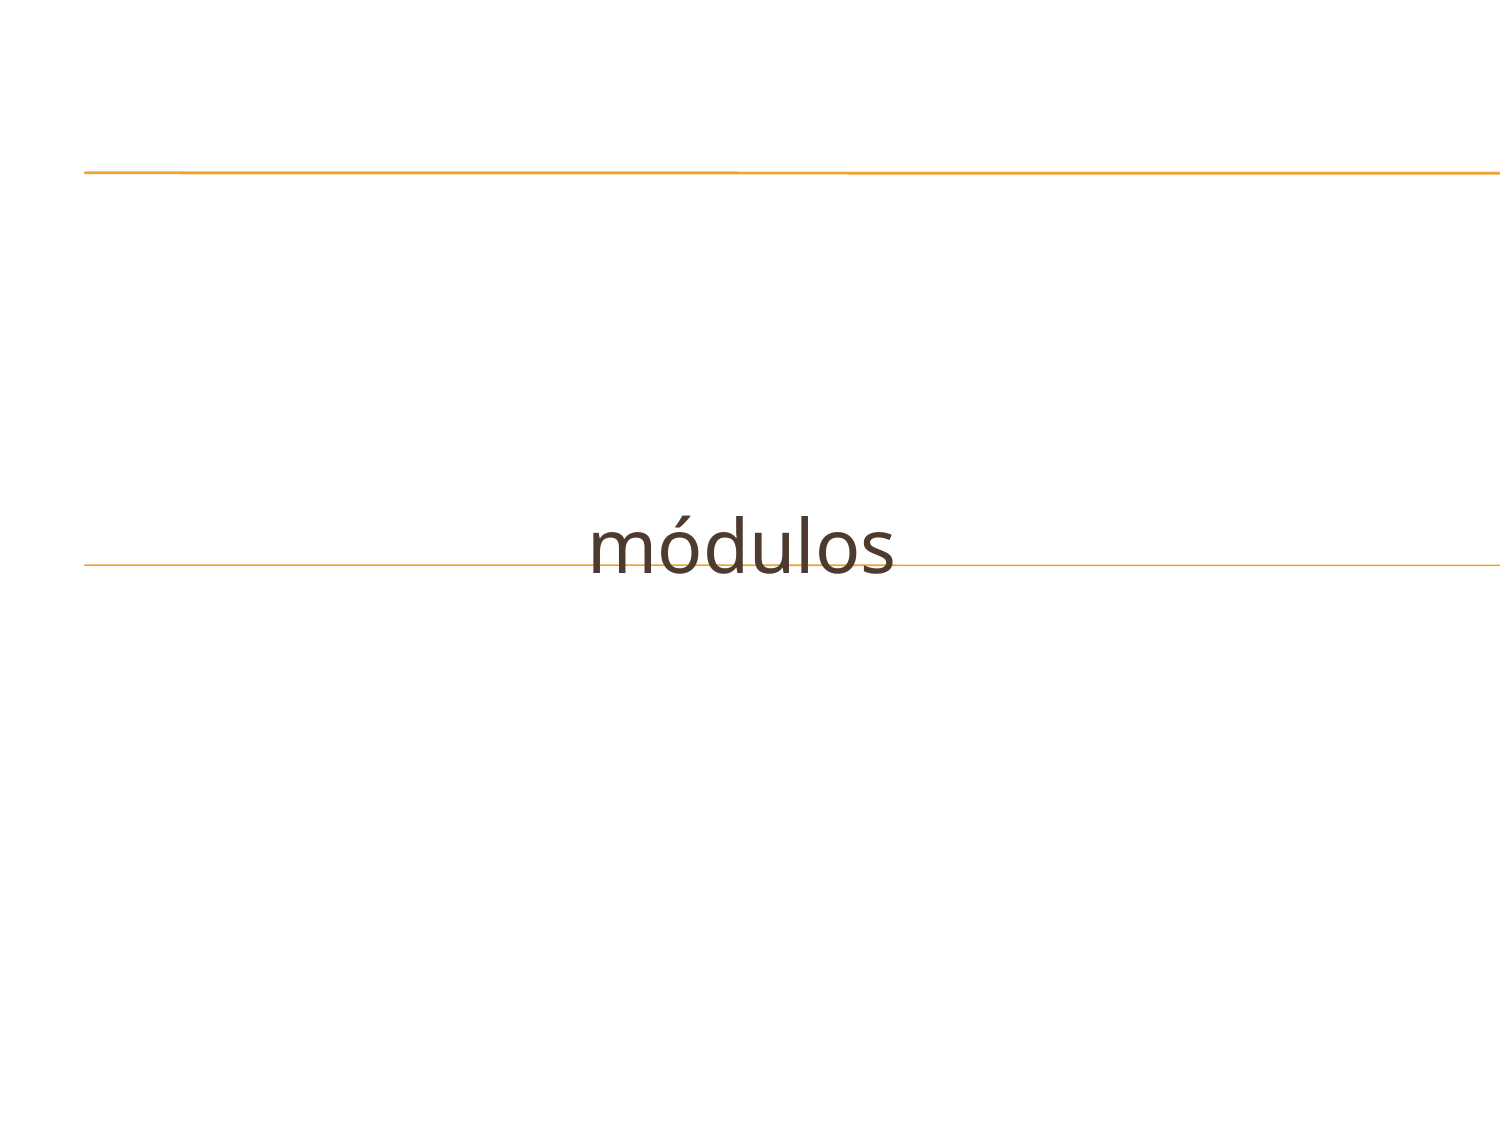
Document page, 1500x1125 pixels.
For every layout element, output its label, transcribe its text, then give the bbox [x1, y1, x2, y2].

text_box módulos [29, 483, 1455, 678]
